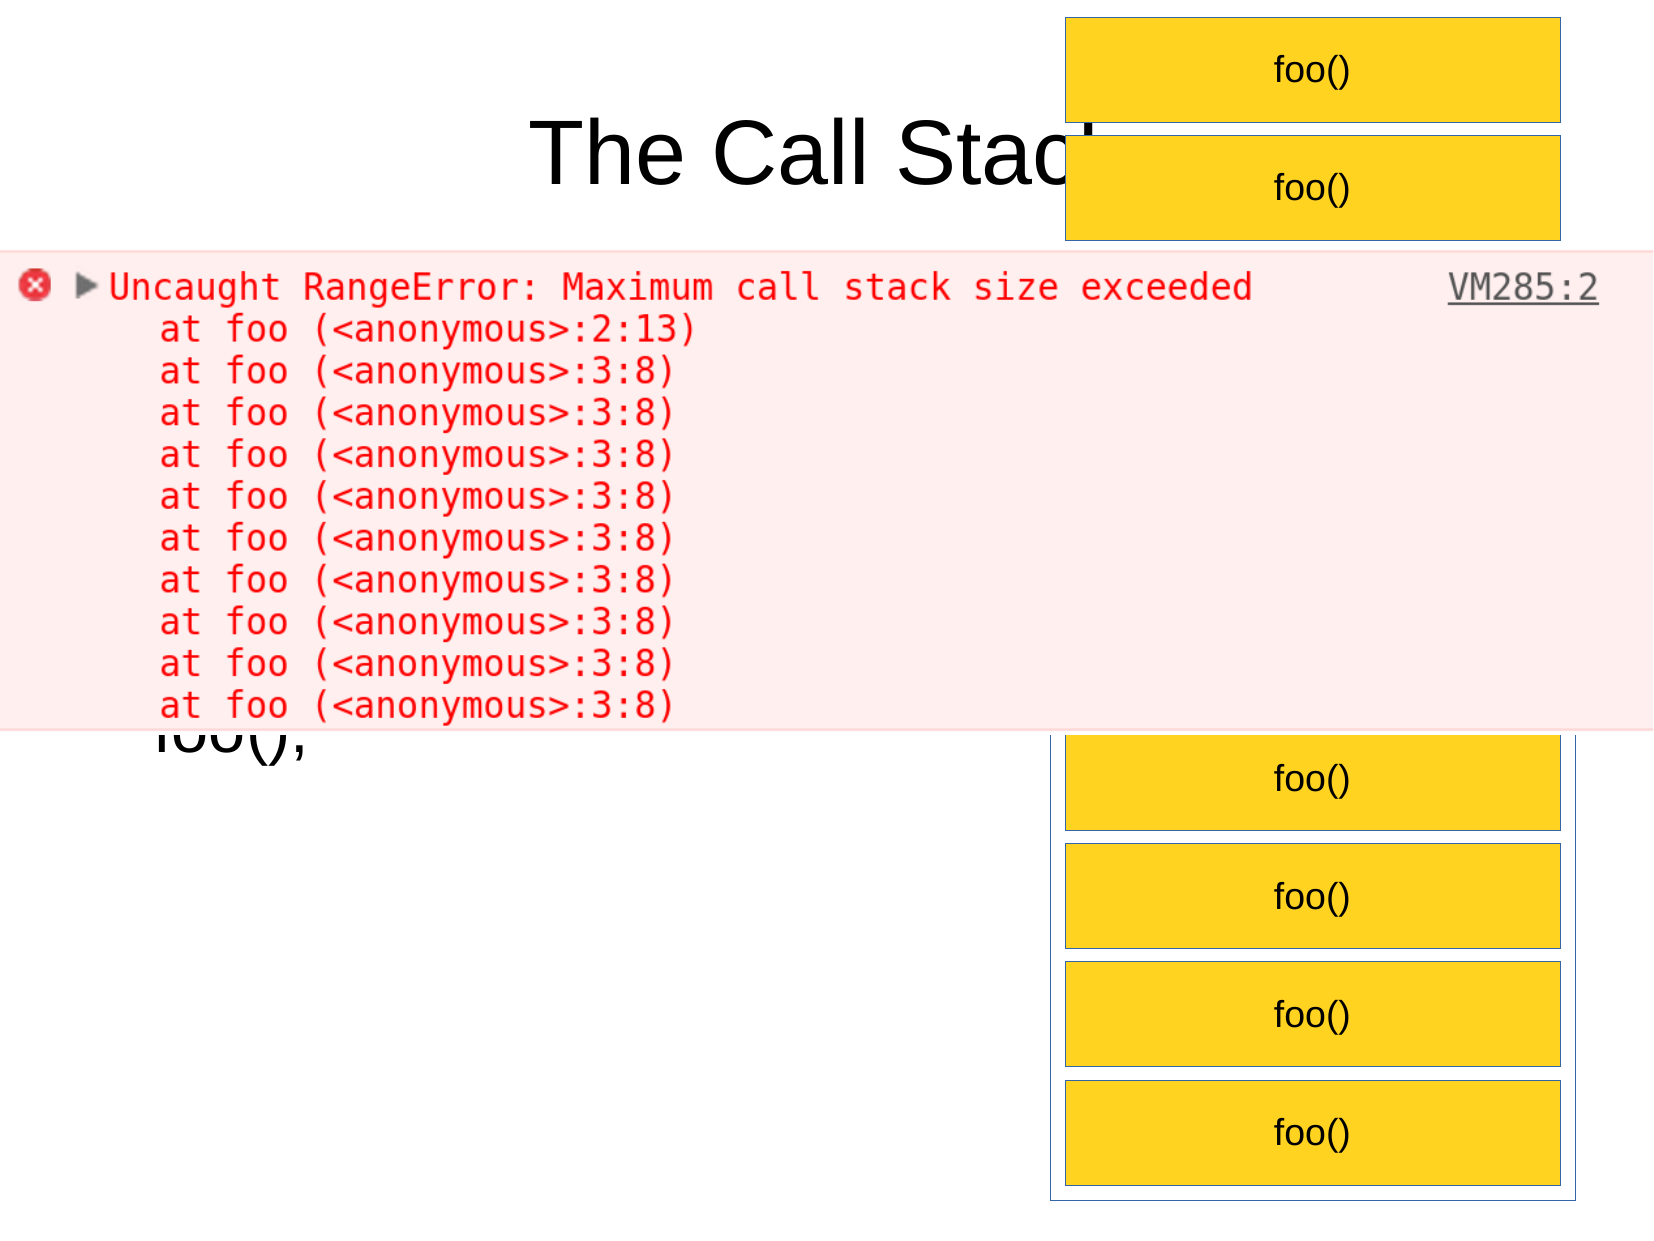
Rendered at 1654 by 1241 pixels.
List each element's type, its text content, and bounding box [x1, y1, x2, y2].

text_box foo() [1065, 135, 1561, 241]
text_box foo() [1065, 961, 1561, 1067]
text_box The Call Stack [1050, 736, 1576, 1201]
text_box foo() [1065, 1080, 1561, 1186]
text_box foo() [1065, 736, 1561, 831]
title The Call Stack [82, 49, 1571, 249]
text_box foo() [1065, 17, 1561, 123]
list function foo() { return foo(); } foo(); [82, 736, 1571, 1096]
picture [0, 249, 1654, 736]
text_box foo() [1065, 843, 1561, 949]
